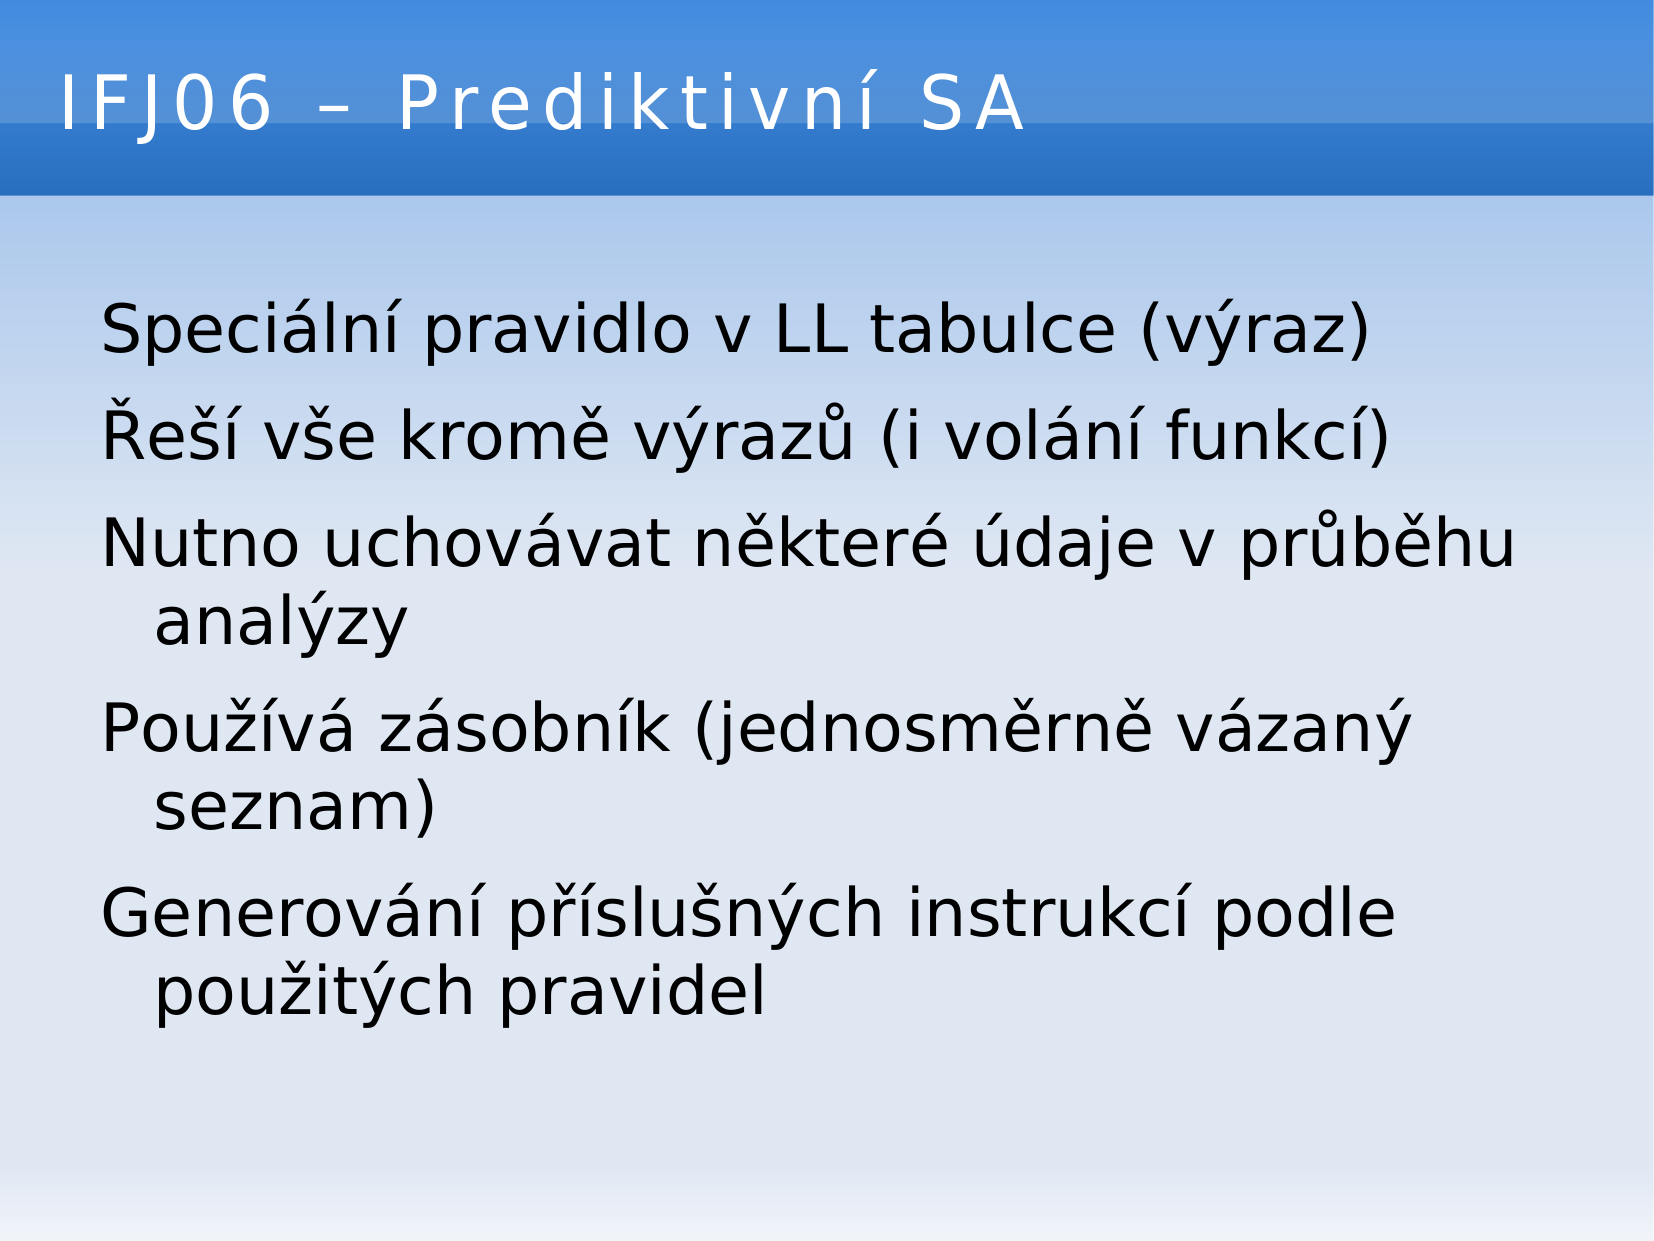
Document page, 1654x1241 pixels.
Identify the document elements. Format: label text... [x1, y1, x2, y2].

list Speciální pravidlo v LL tabulce (výraz) Řeší vše kromě výrazů (i volání funkcí) Nutno uchovávat některé údaje v průběhu analýzy Používá zásobník (jednosměrně vázaný seznam) Generování příslušných instrukcí podle použitých pravidel [82, 290, 1571, 1094]
picture [0, 0, 1654, 1241]
title IFJ06 – Prediktivní SA [59, 29, 1270, 178]
